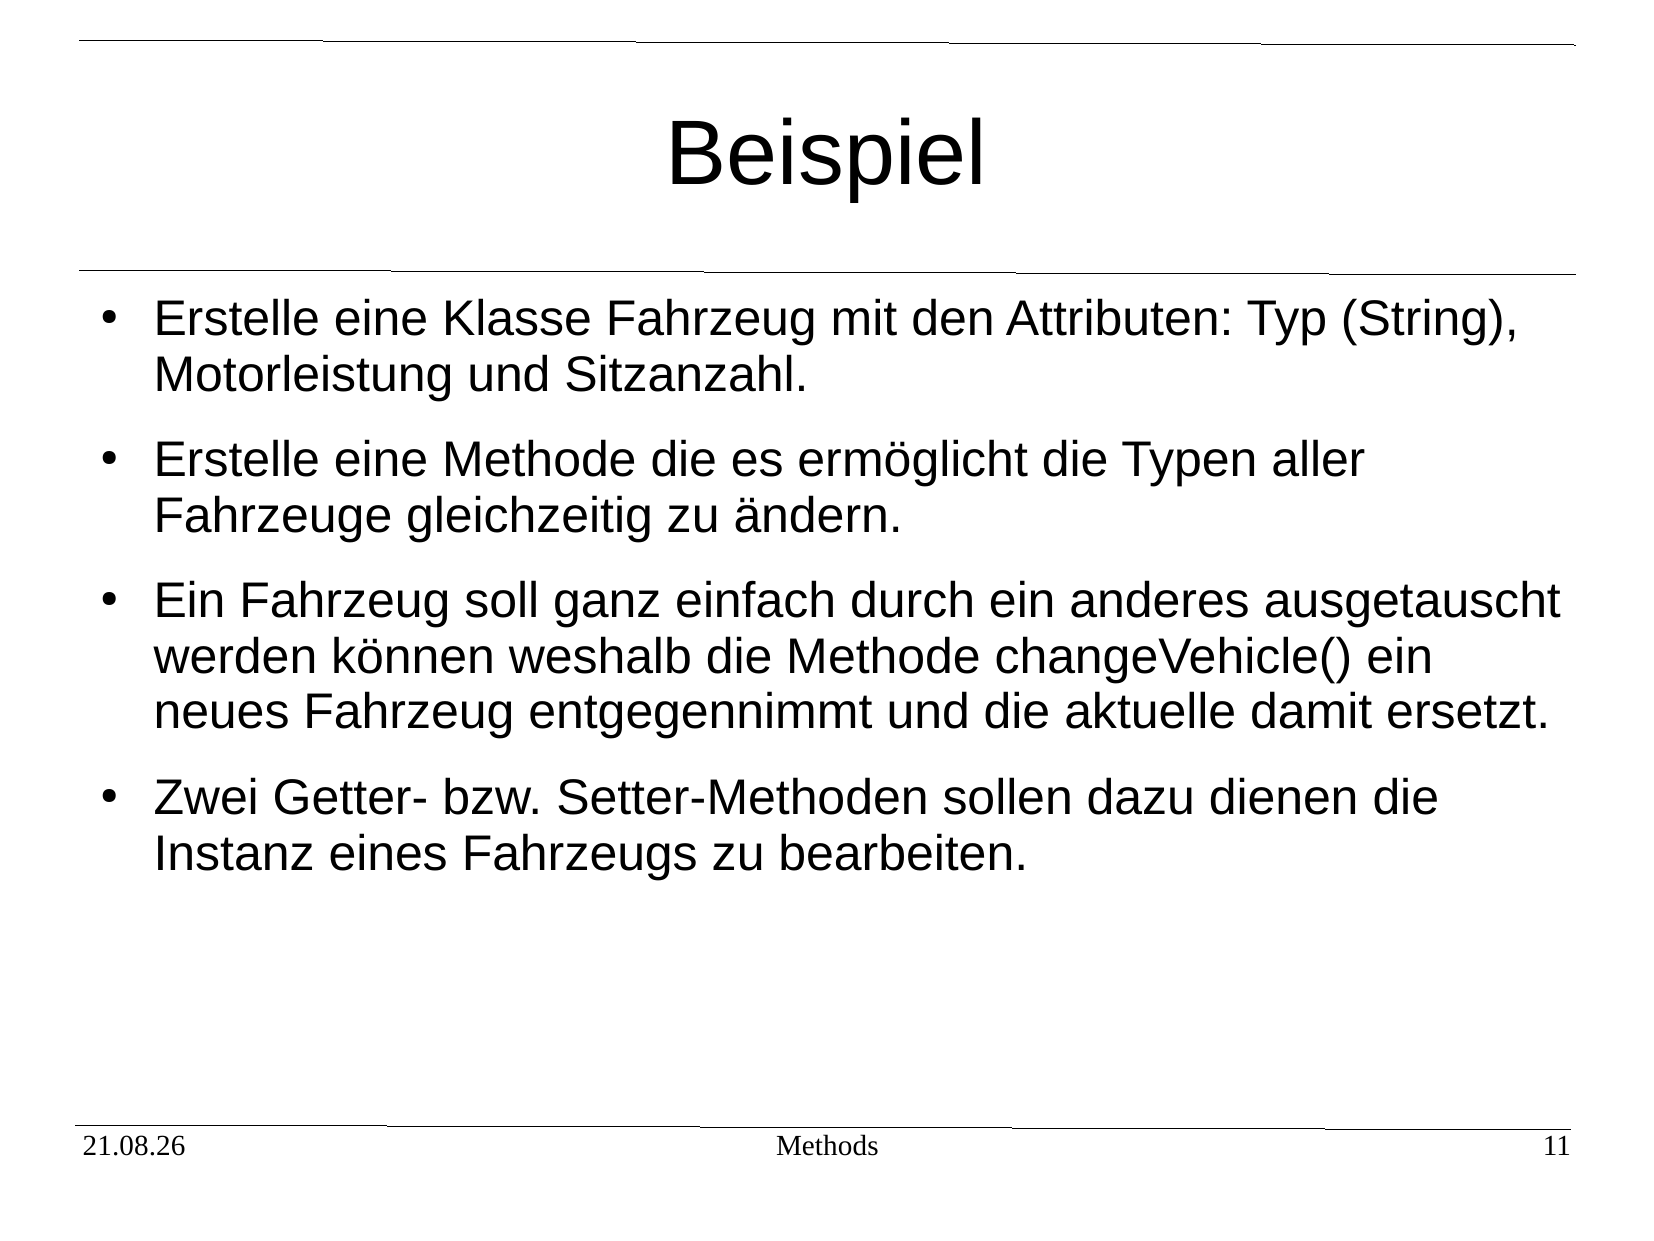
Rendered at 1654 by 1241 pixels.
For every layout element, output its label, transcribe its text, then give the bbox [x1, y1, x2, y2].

title Beispiel [82, 49, 1571, 257]
list Erstelle eine Klasse Fahrzeug mit den Attributen: Typ (String), Motorleistung und Sitzanzahl. Erstelle eine Methode die es ermöglicht die Typen aller Fahrzeuge gleichzeitig zu ändern. Ein Fahrzeug soll ganz einfach durch ein anderes ausgetauscht werden können weshalb die Methode changeVehicle() ein neues Fahrzeug entgegennimmt und die aktuelle damit ersetzt. Zwei Getter- bzw. Setter-Methoden sollen dazu dienen die Instanz eines Fahrzeugs zu bearbeiten. [82, 290, 1571, 1096]
